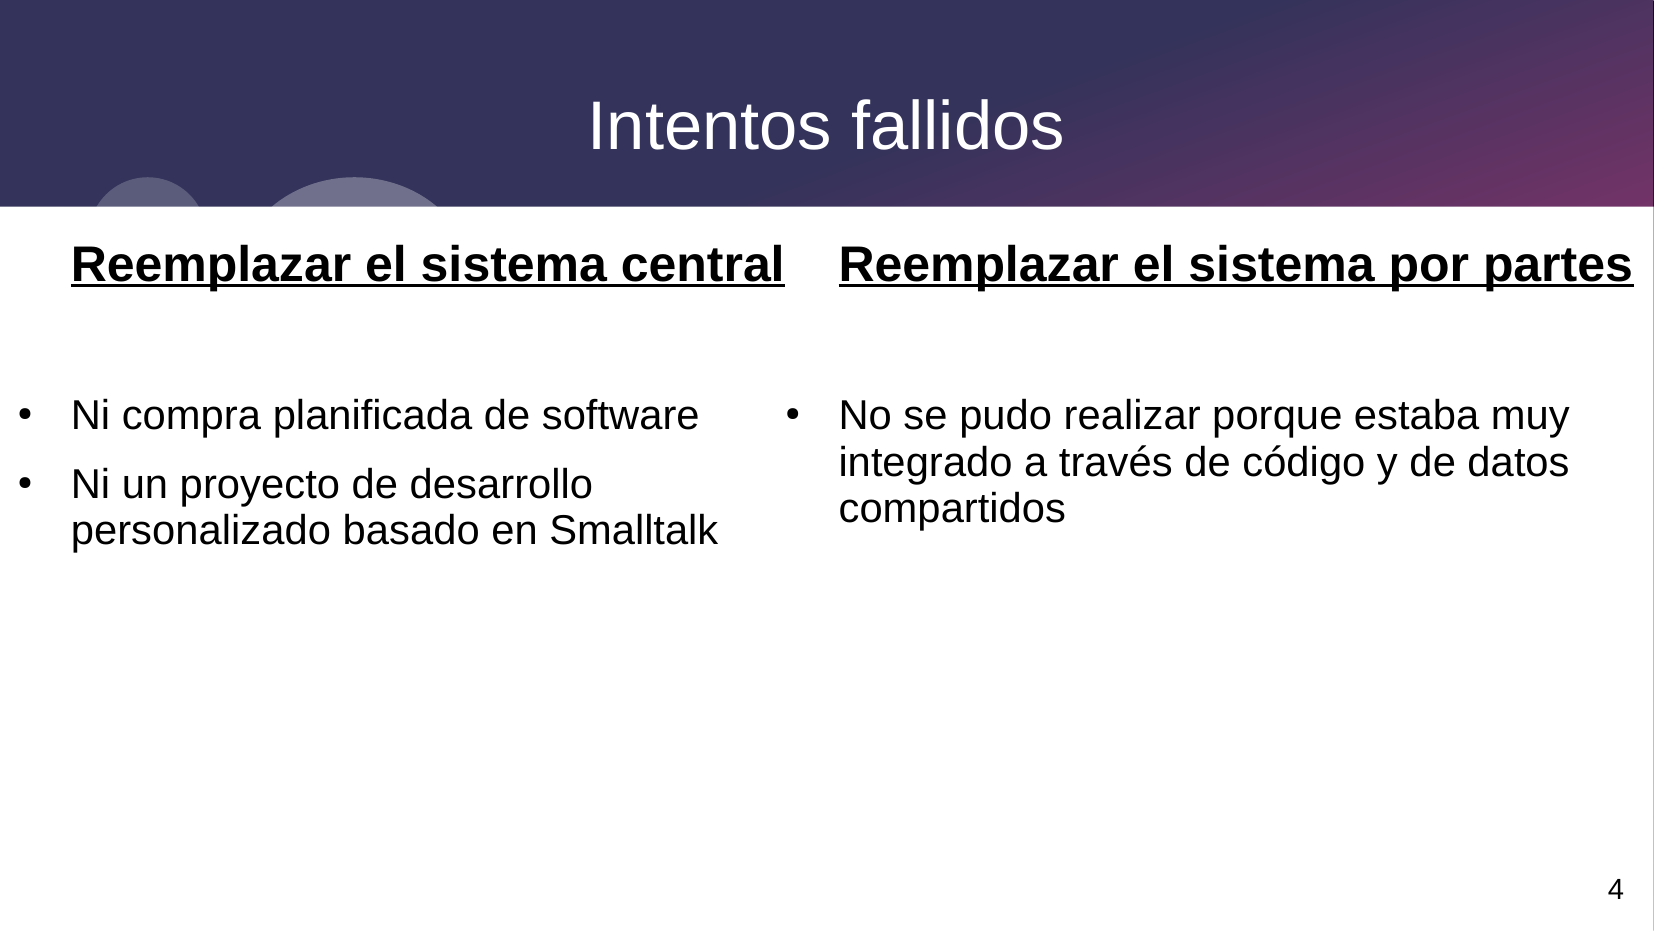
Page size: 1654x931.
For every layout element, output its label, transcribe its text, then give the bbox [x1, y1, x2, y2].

list Reemplazar el sistema por partes No se pudo realizar porque estaba muy integrado a través de código y de datos compartidos [767, 236, 1654, 827]
list Reemplazar el sistema central Ni compra planificada de software Ni un proyecto de desarrollo personalizado basado en Smalltalk [0, 236, 767, 827]
title Intentos fallidos [88, 44, 1565, 207]
